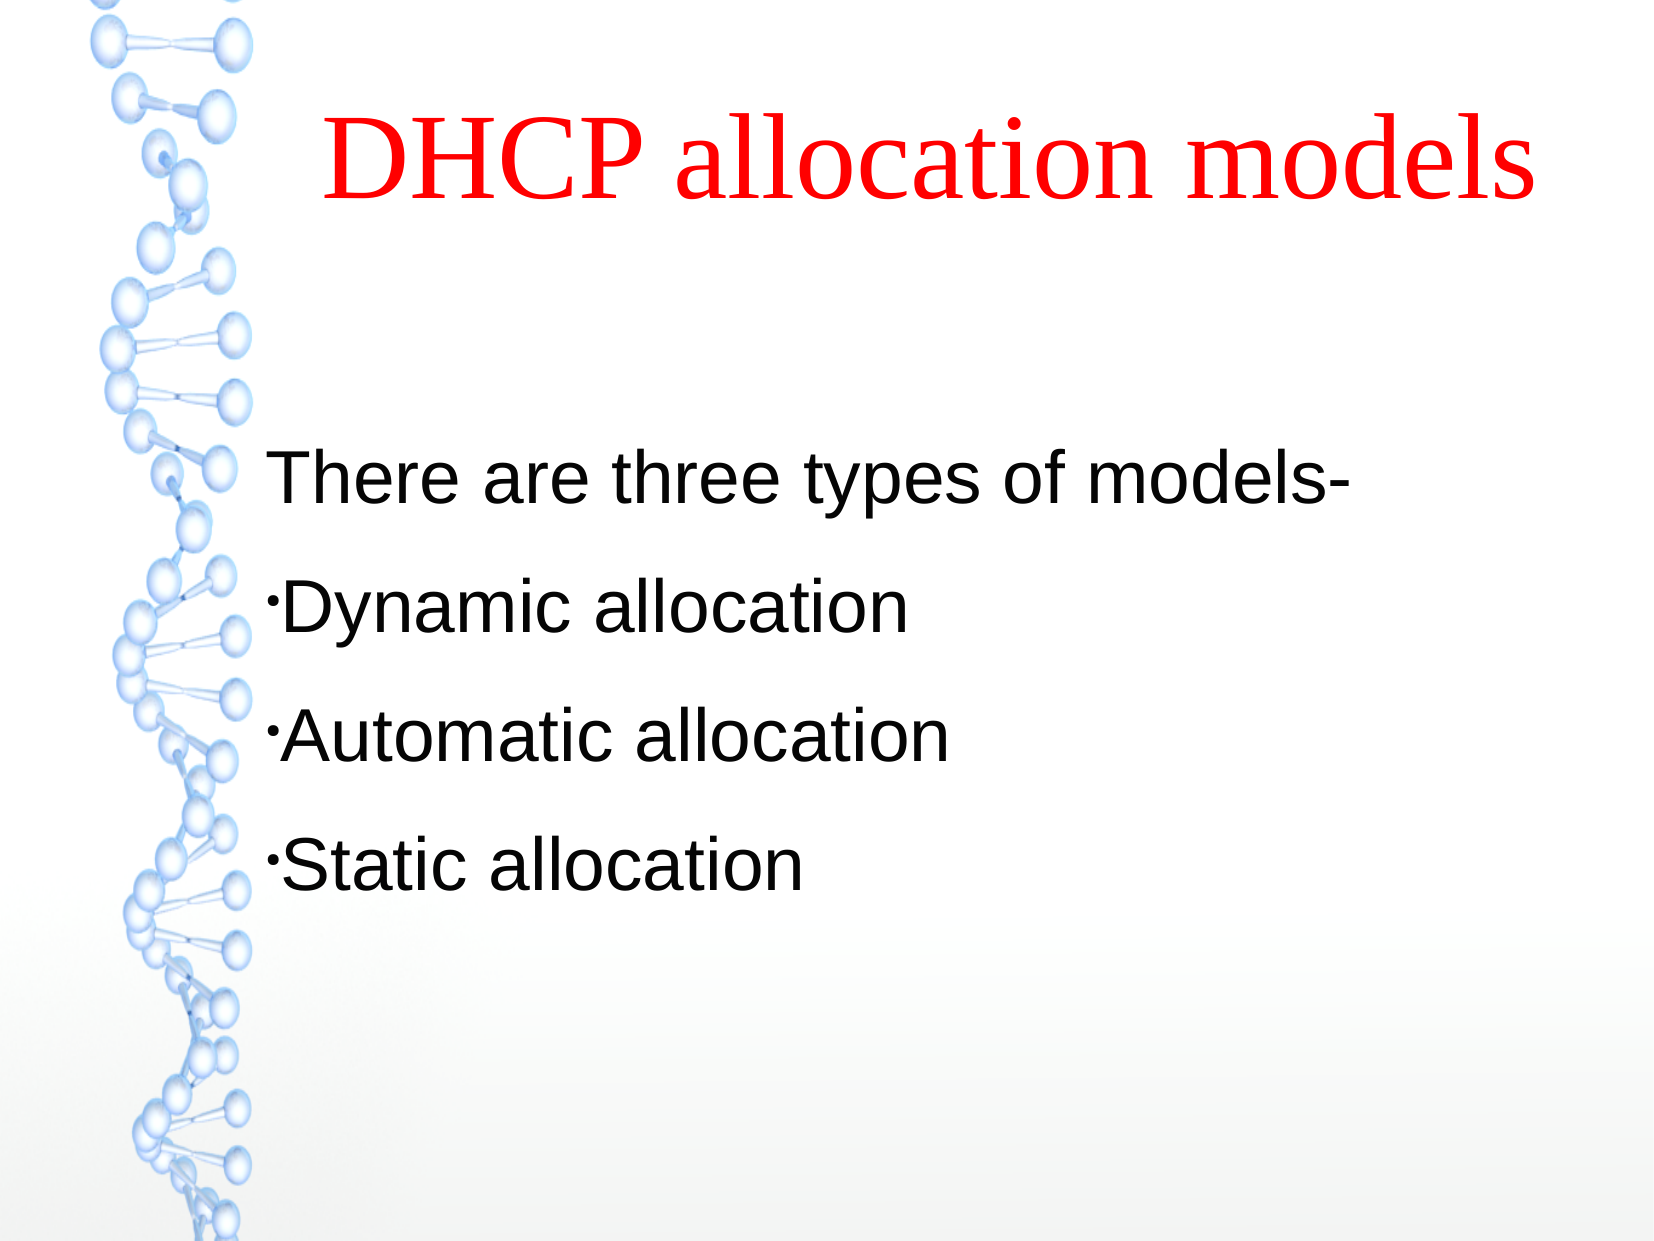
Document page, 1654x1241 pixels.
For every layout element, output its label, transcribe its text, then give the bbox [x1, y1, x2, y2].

picture [0, 0, 1654, 1241]
list There are three types of models- Dynamic allocation Automatic allocation Static allocation [265, 299, 1595, 1019]
title DHCP allocation models [265, 47, 1595, 252]
